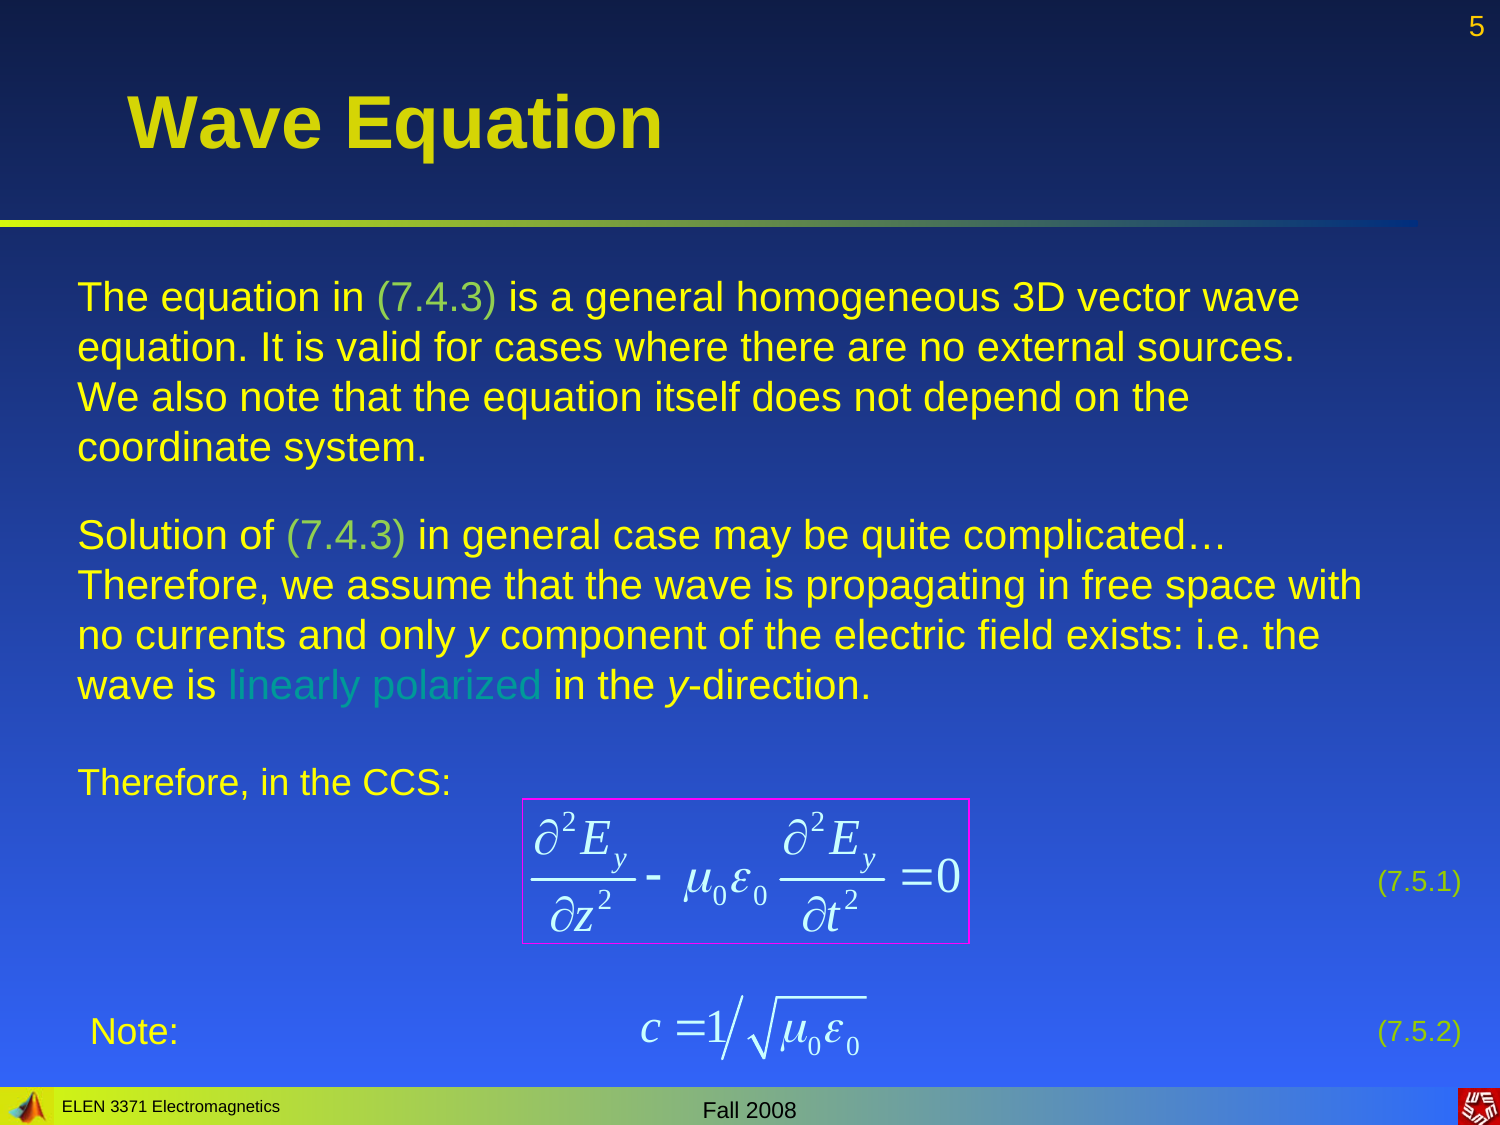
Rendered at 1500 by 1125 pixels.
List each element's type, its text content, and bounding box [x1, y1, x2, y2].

picture [1458, 1088, 1500, 1125]
text_box Therefore, in the CCS: [62, 749, 526, 811]
title Wave Equation [112, 37, 1388, 201]
text_box Solution of (7.4.3) in general case may be quite complicated… Therefore, we assume that the wave is propagating in free space with no currents and only y component of the electric field exists: i.e. the wave is linearly polarized in the y-direction. [62, 499, 1413, 716]
text_box Note: [75, 999, 226, 1061]
text_box (7.5.1) [1362, 854, 1500, 905]
chart [523, 800, 969, 943]
chart [633, 987, 876, 1071]
text_box (7.5.2) [1362, 1004, 1500, 1056]
picture [0, 1087, 54, 1125]
text_box The equation in (7.4.3) is a general homogeneous 3D vector wave equation. It is valid for cases where there are no external sources. We also note that the equation itself does not depend on the coordinate system. [62, 262, 1375, 478]
